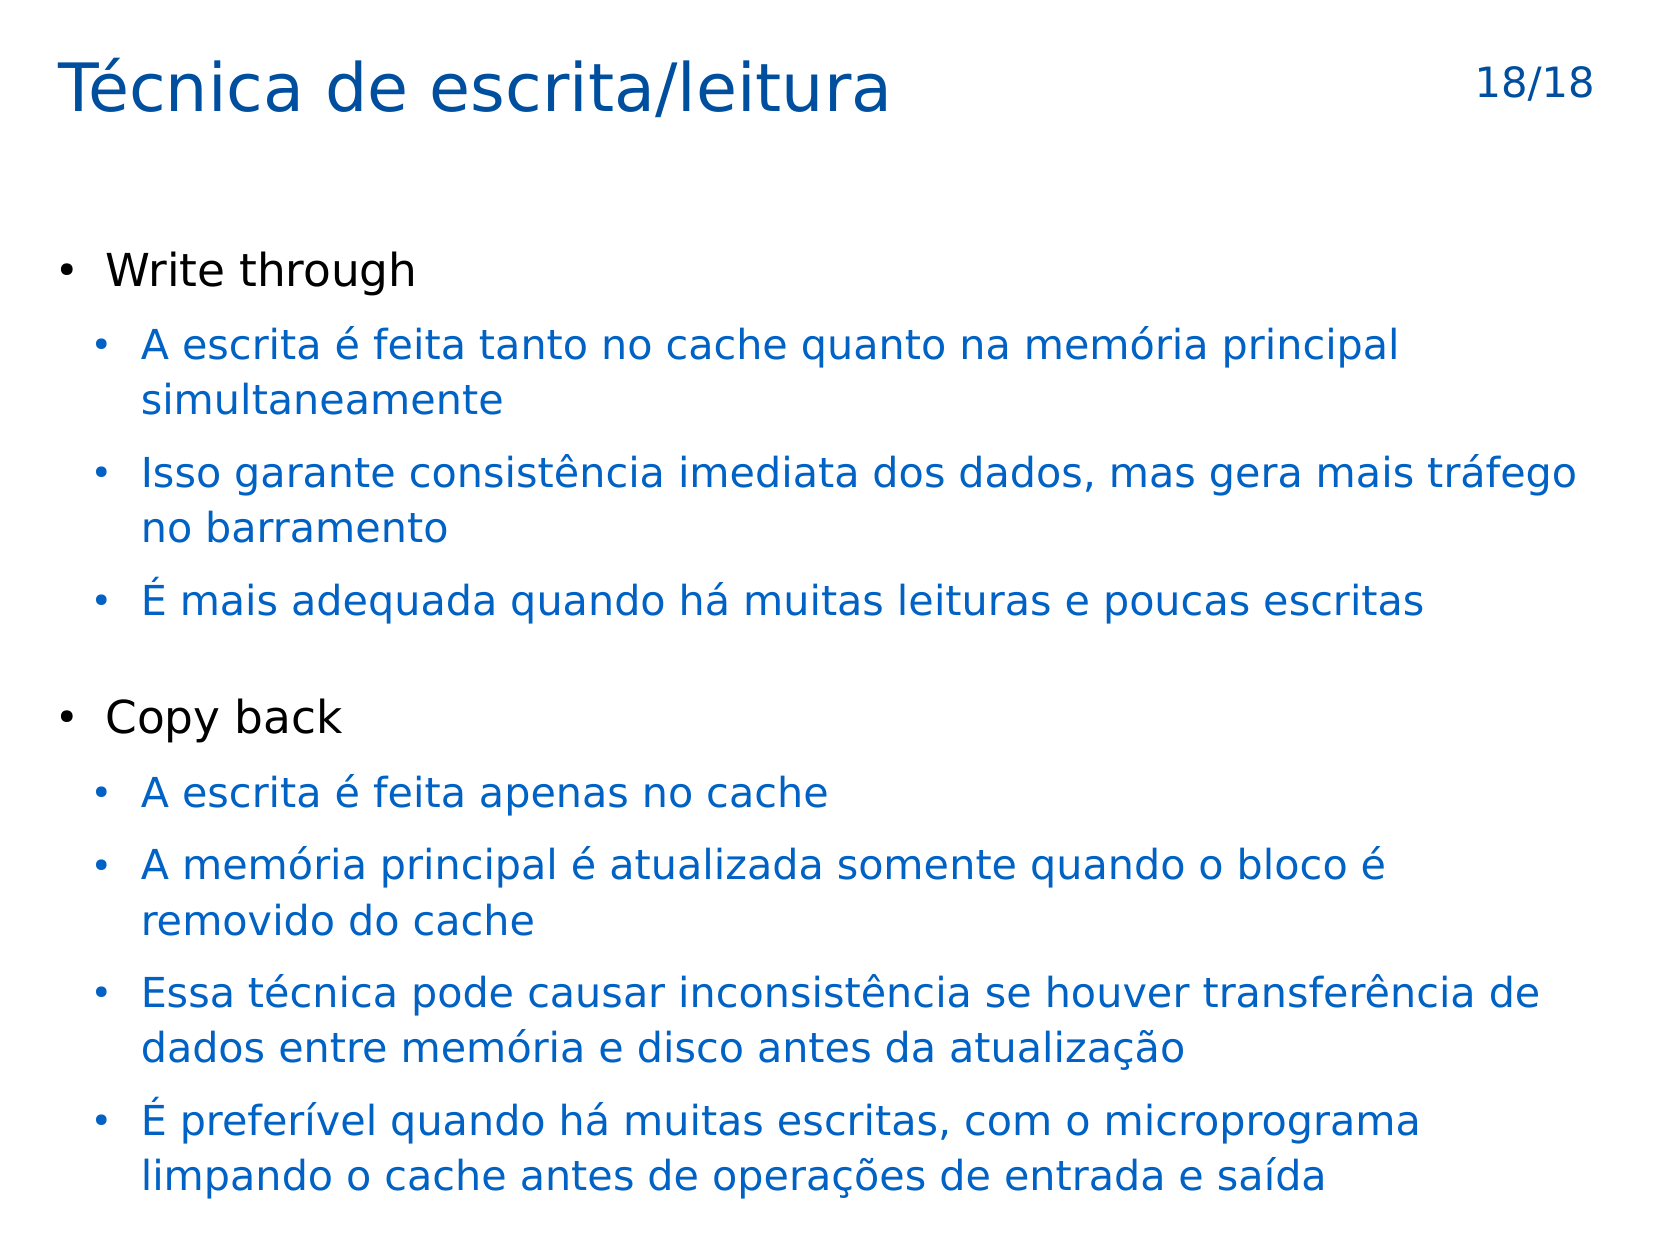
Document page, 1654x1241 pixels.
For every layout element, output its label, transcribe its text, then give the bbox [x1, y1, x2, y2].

title Técnica de escrita/leitura [59, 29, 1625, 148]
list Write through A escrita é feita tanto no cache quanto na memória principal simultaneamente Isso garante consistência imediata dos dados, mas gera mais tráfego no barramento É mais adequada quando há muitas leituras e poucas escritas Copy back A escrita é feita apenas no cache A memória principal é atualizada somente quando o bloco é removido do cache Essa técnica pode causar inconsistência se houver transferência de dados entre memória e disco antes da atualização É preferível quando há muitas escritas, com o microprograma limpando o cache antes de operações de entrada e saída [59, 236, 1595, 1211]
